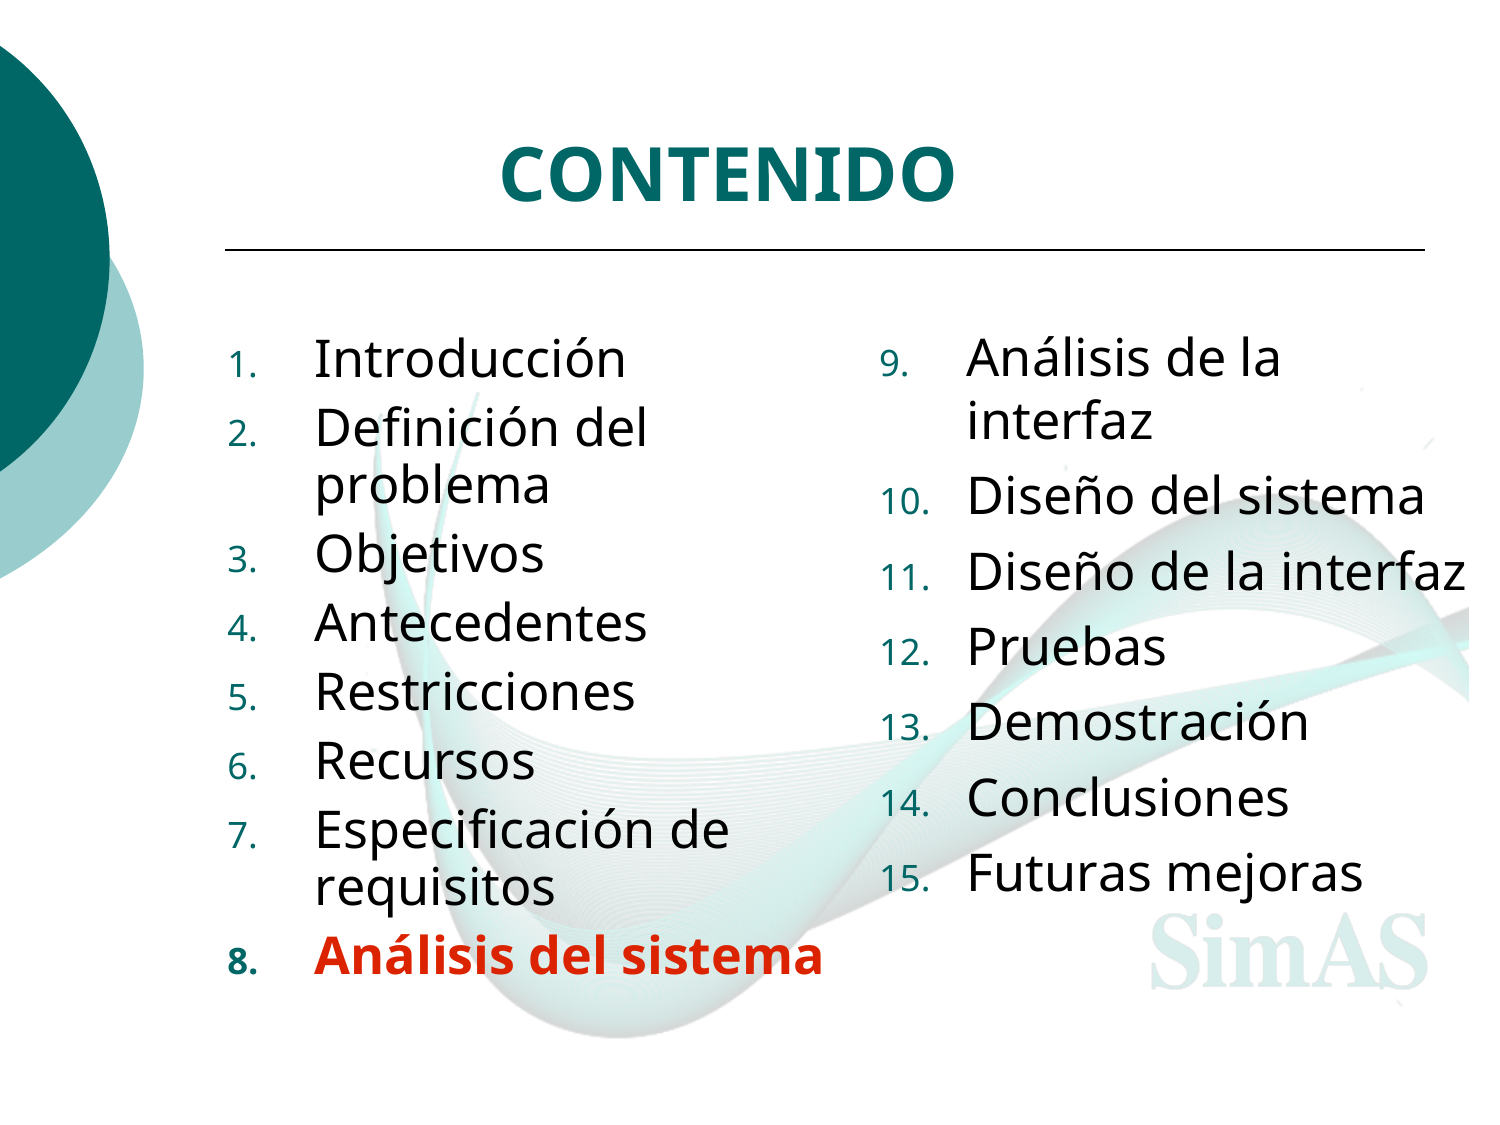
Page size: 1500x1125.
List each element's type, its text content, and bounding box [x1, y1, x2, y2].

list Introducción Definición del problema Objetivos Antecedentes Restricciones Recursos Especificación de requisitos Análisis del sistema [212, 325, 863, 1120]
list Análisis de la interfaz Diseño del sistema Diseño de la interfaz Pruebas Demostración Conclusiones Futuras mejoras [864, 317, 1499, 1040]
title CONTENIDO [484, 118, 1299, 225]
picture [366, 386, 1469, 1040]
